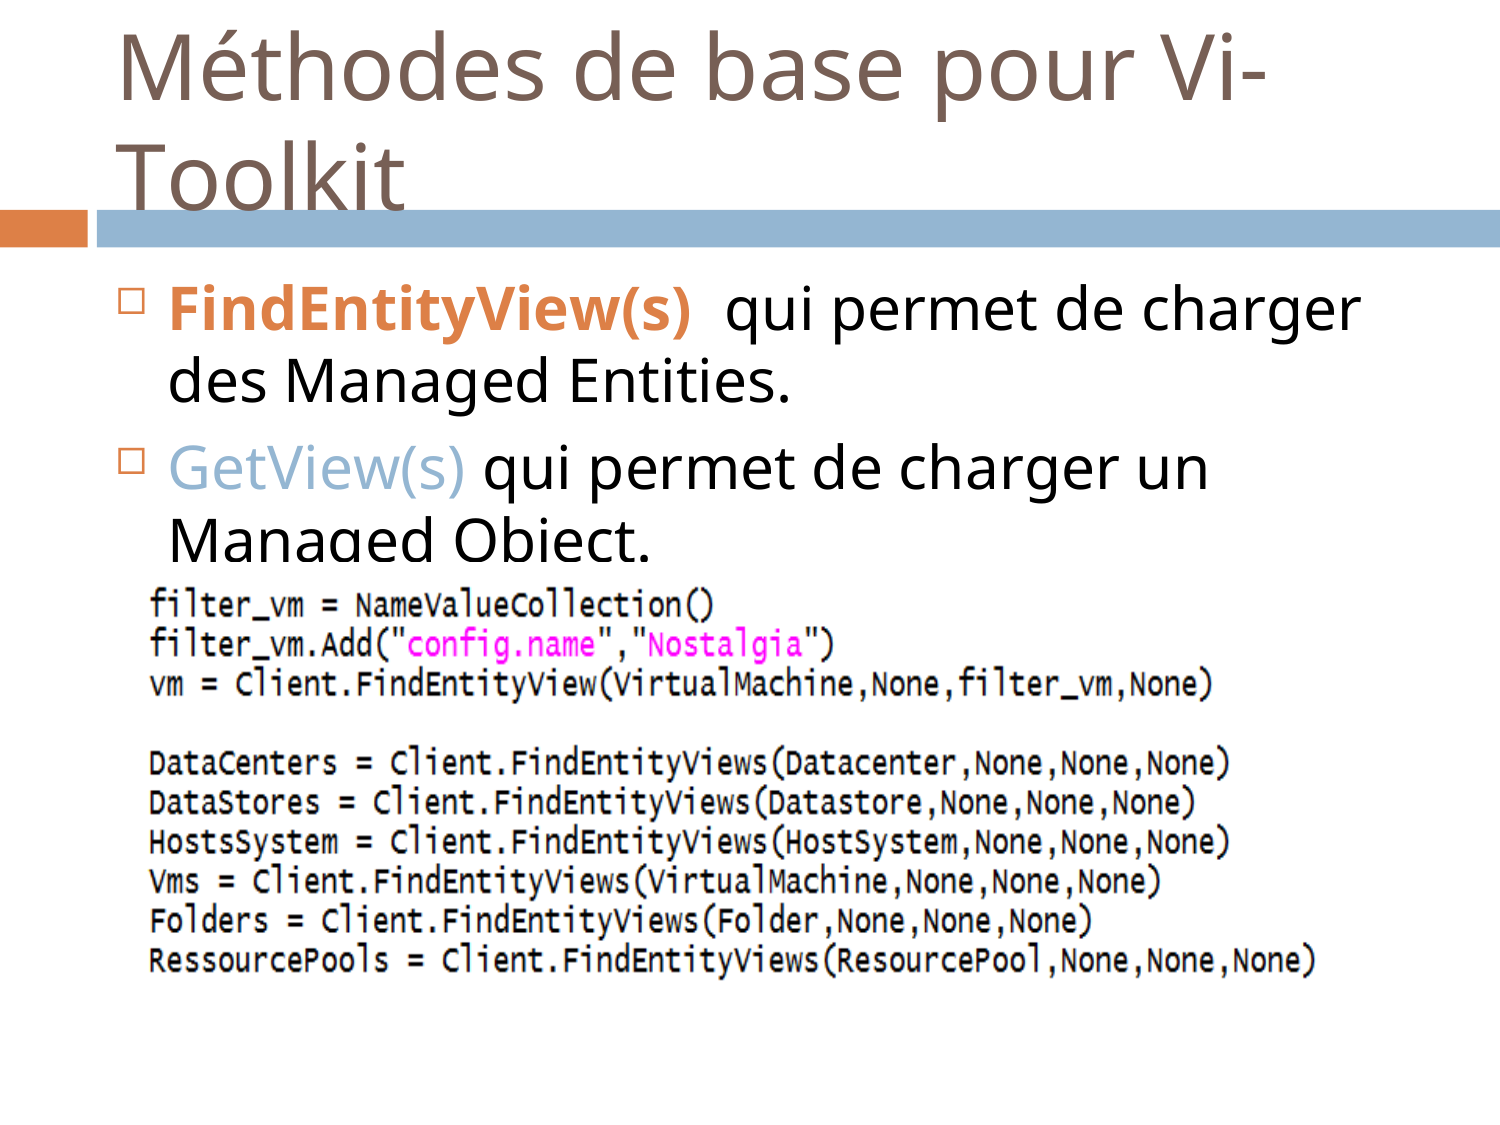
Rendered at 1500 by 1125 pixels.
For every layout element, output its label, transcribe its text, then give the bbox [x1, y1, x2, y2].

list FindEntityView(s) qui permet de charger des Managed Entities. GetView(s) qui permet de charger un Managed Object. [100, 262, 1438, 843]
picture [140, 562, 1363, 1008]
title Méthodes de base pour Vi-Toolkit [100, 37, 1438, 201]
